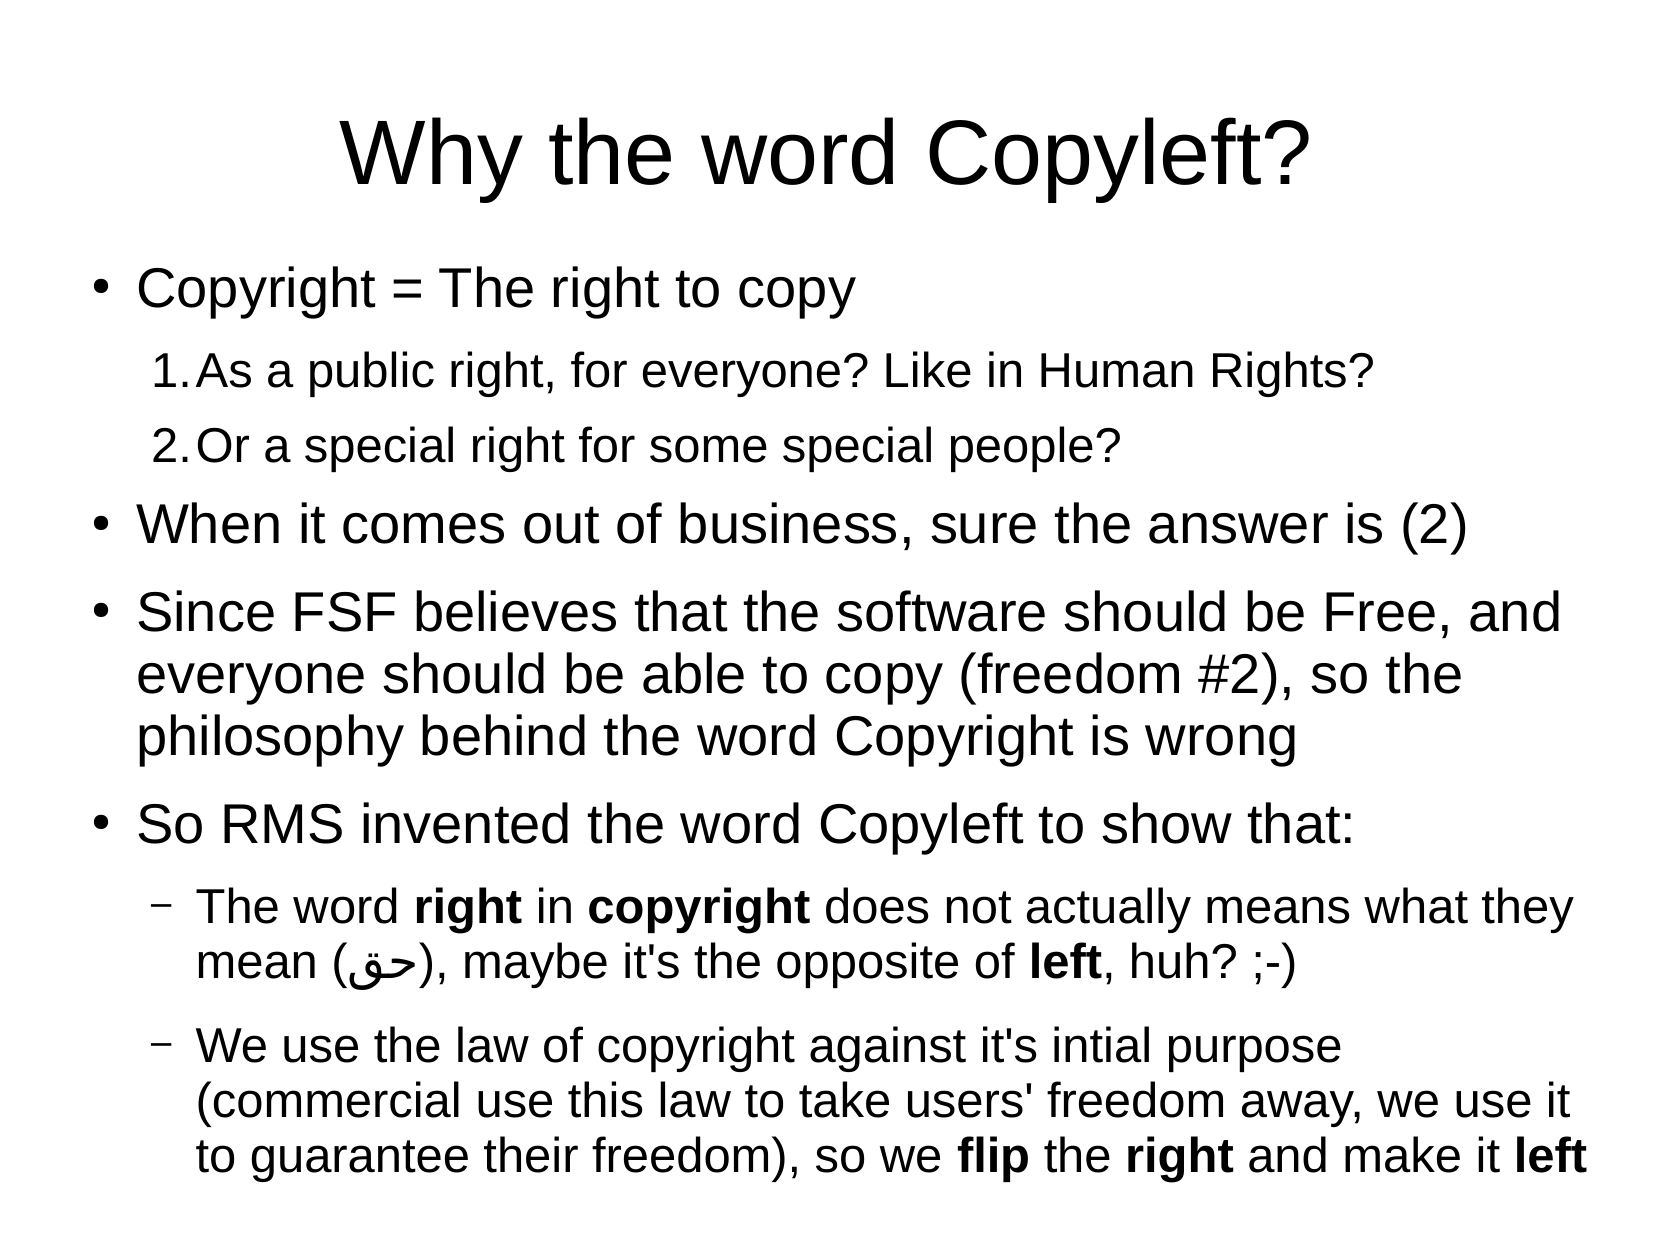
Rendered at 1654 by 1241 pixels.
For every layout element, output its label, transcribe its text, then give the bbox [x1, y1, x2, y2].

list Copyright = The right to copy As a public right, for everyone? Like in Human Rights? Or a special right for some special people? When it comes out of business, sure the answer is (2) Since FSF believes that the software should be Free, and everyone should be able to copy (freedom #2), so the philosophy behind the word Copyright is wrong So RMS invented the word Copyleft to show that: The word right in copyright does not actually means what they mean (حق), maybe it's the opposite of left, huh? ;-) We use the law of copyright against it's intial purpose (commercial use this law to take users' freedom away, we use it to guarantee their freedom), so we flip the right and make it left [72, 256, 1588, 1201]
title Why the word Copyleft? [82, 49, 1571, 256]
